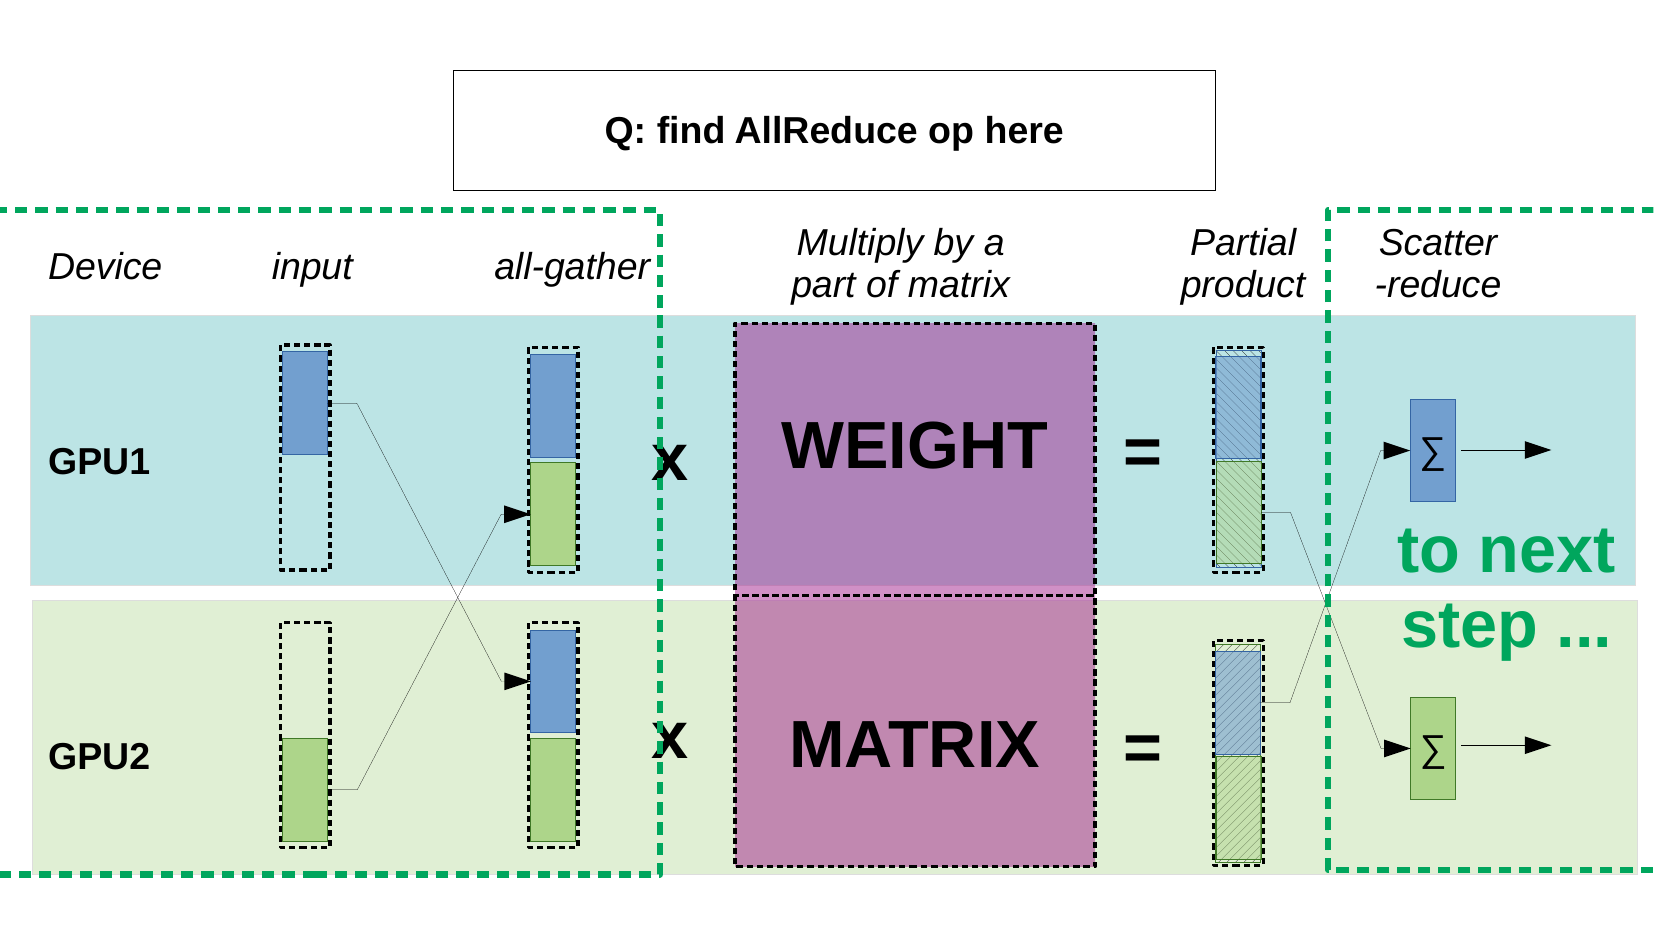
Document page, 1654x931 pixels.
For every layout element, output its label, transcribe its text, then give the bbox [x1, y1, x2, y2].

text_box WEIGHT MATRIX [735, 323, 1096, 595]
text_box [0, 210, 1654, 875]
title Tensor-parallel training [82, 37, 1571, 193]
text_box = [1108, 702, 1202, 792]
text_box all-gather [661, 237, 669, 295]
text_box Partial product [1072, 214, 1267, 314]
text_box Q: find AllReduce op here [453, 70, 1216, 191]
text_box x [661, 690, 729, 780]
text_box x [661, 412, 729, 503]
text_box Multiply by a part of matrix [730, 214, 1071, 314]
text_box Scatter -reduce [1267, 214, 1328, 314]
text_box = [1108, 406, 1202, 497]
text_box WEIGHT MATRIX [735, 596, 1096, 867]
text_box to next step ... [1332, 504, 1654, 744]
